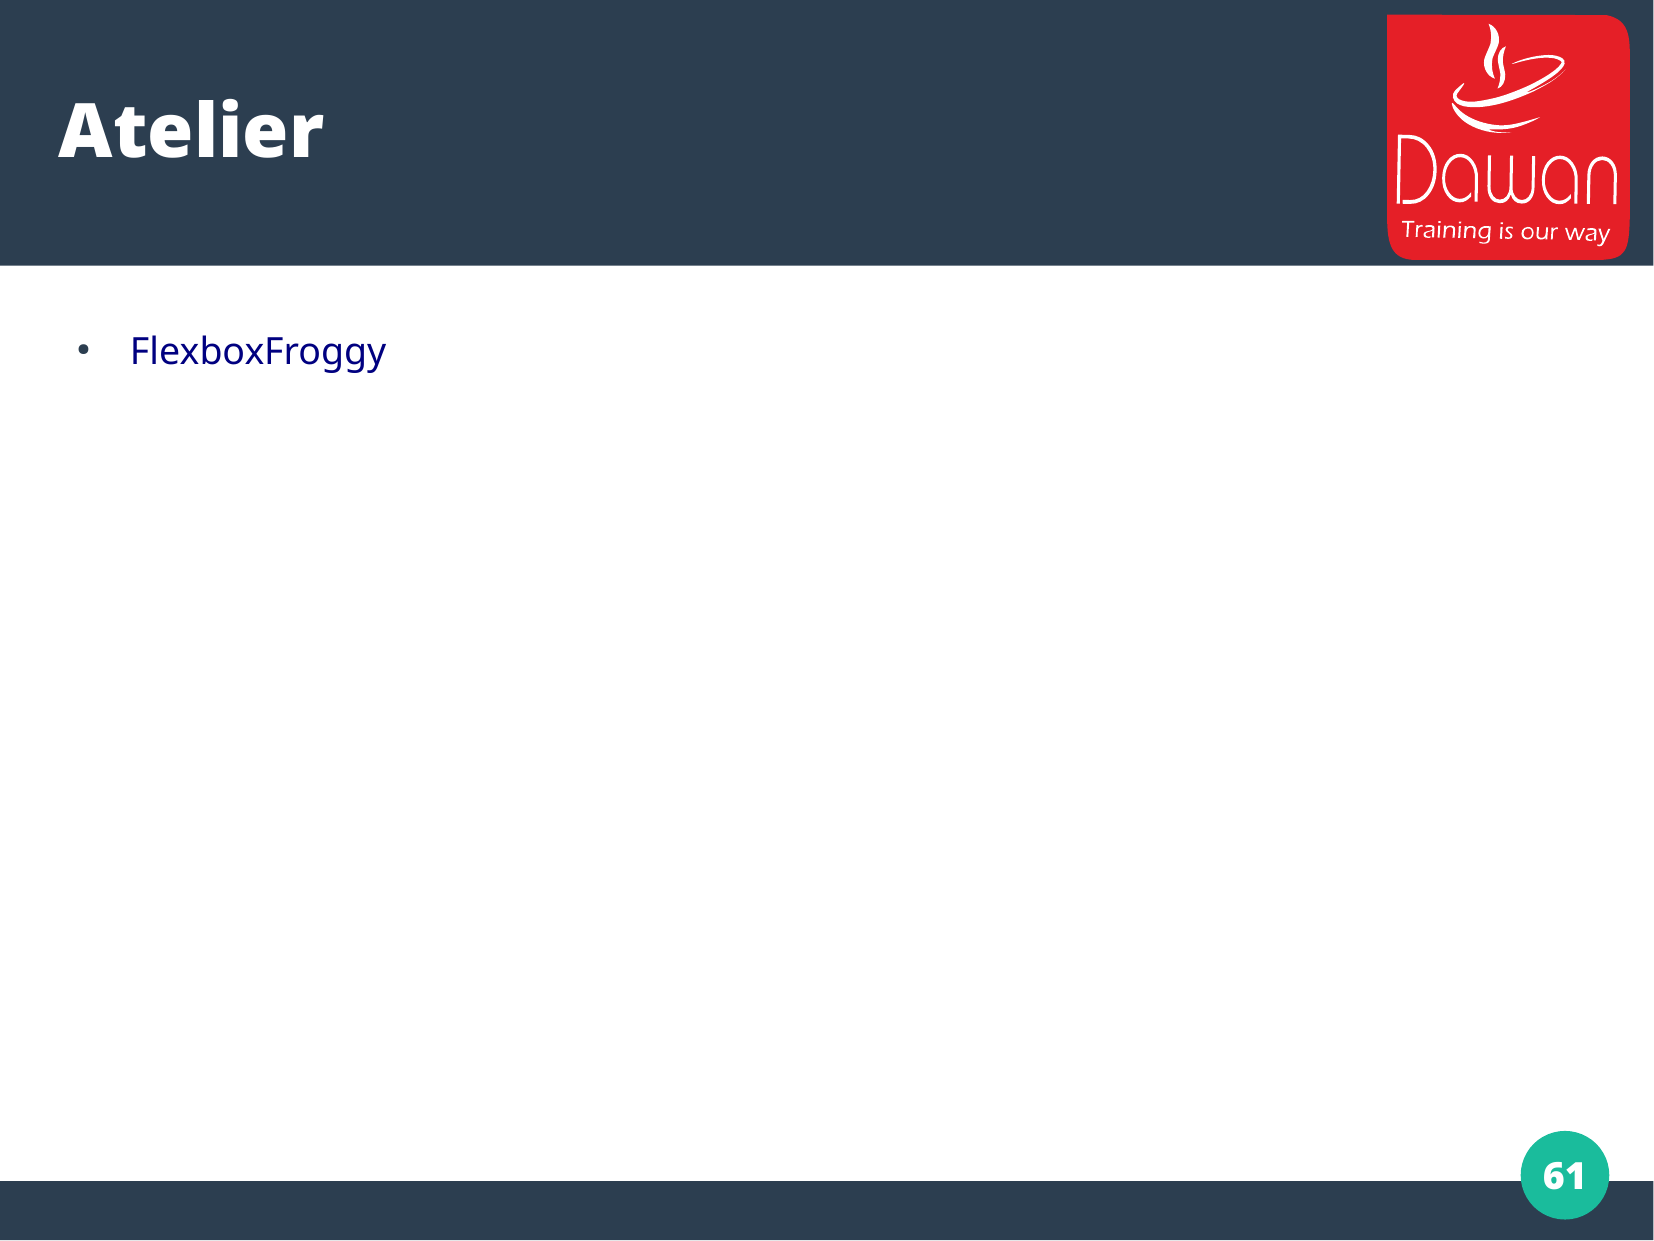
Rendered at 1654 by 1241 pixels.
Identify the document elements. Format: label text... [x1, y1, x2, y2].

picture [1387, 14, 1630, 260]
list FlexboxFroggy [59, 324, 1595, 1152]
title Atelier [59, 49, 1387, 207]
